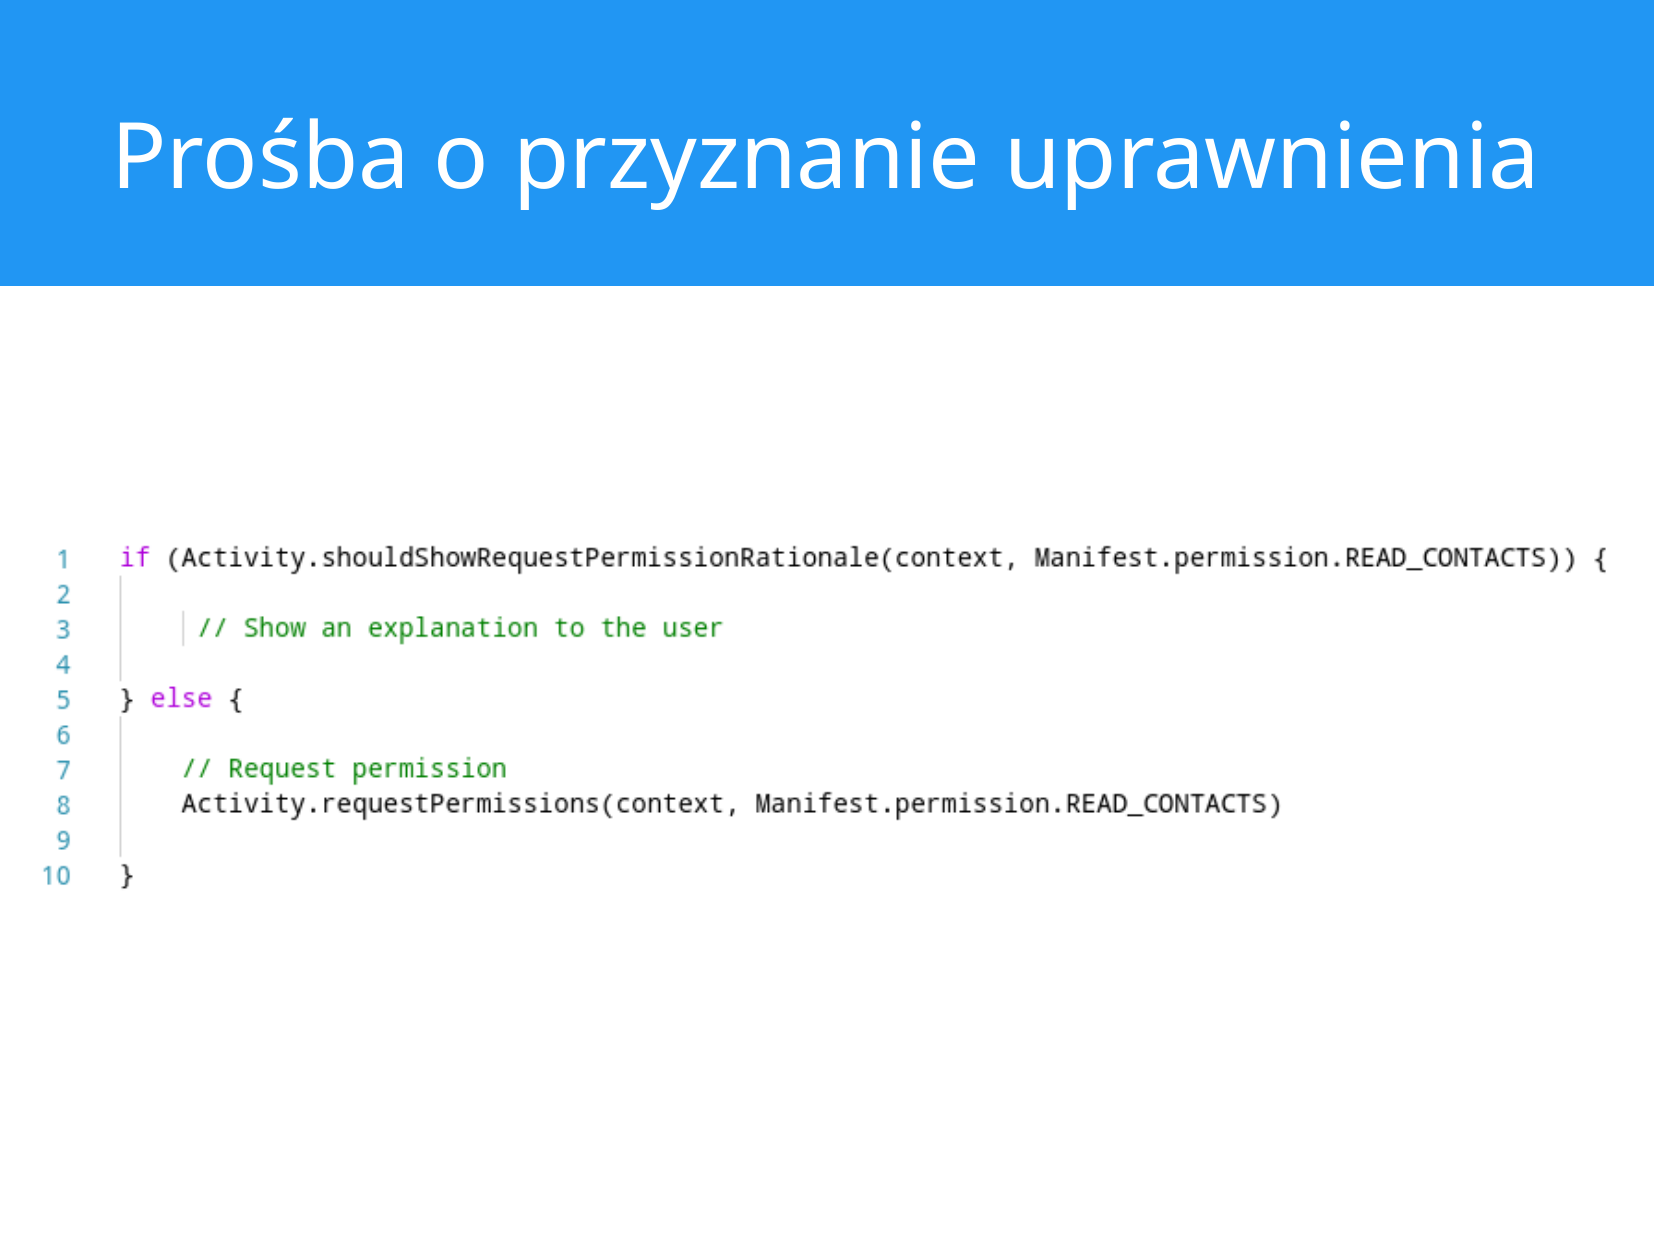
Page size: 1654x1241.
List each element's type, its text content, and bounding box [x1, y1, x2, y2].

picture [11, 541, 1630, 898]
title Prośba o przyznanie uprawnienia [82, 45, 1571, 260]
